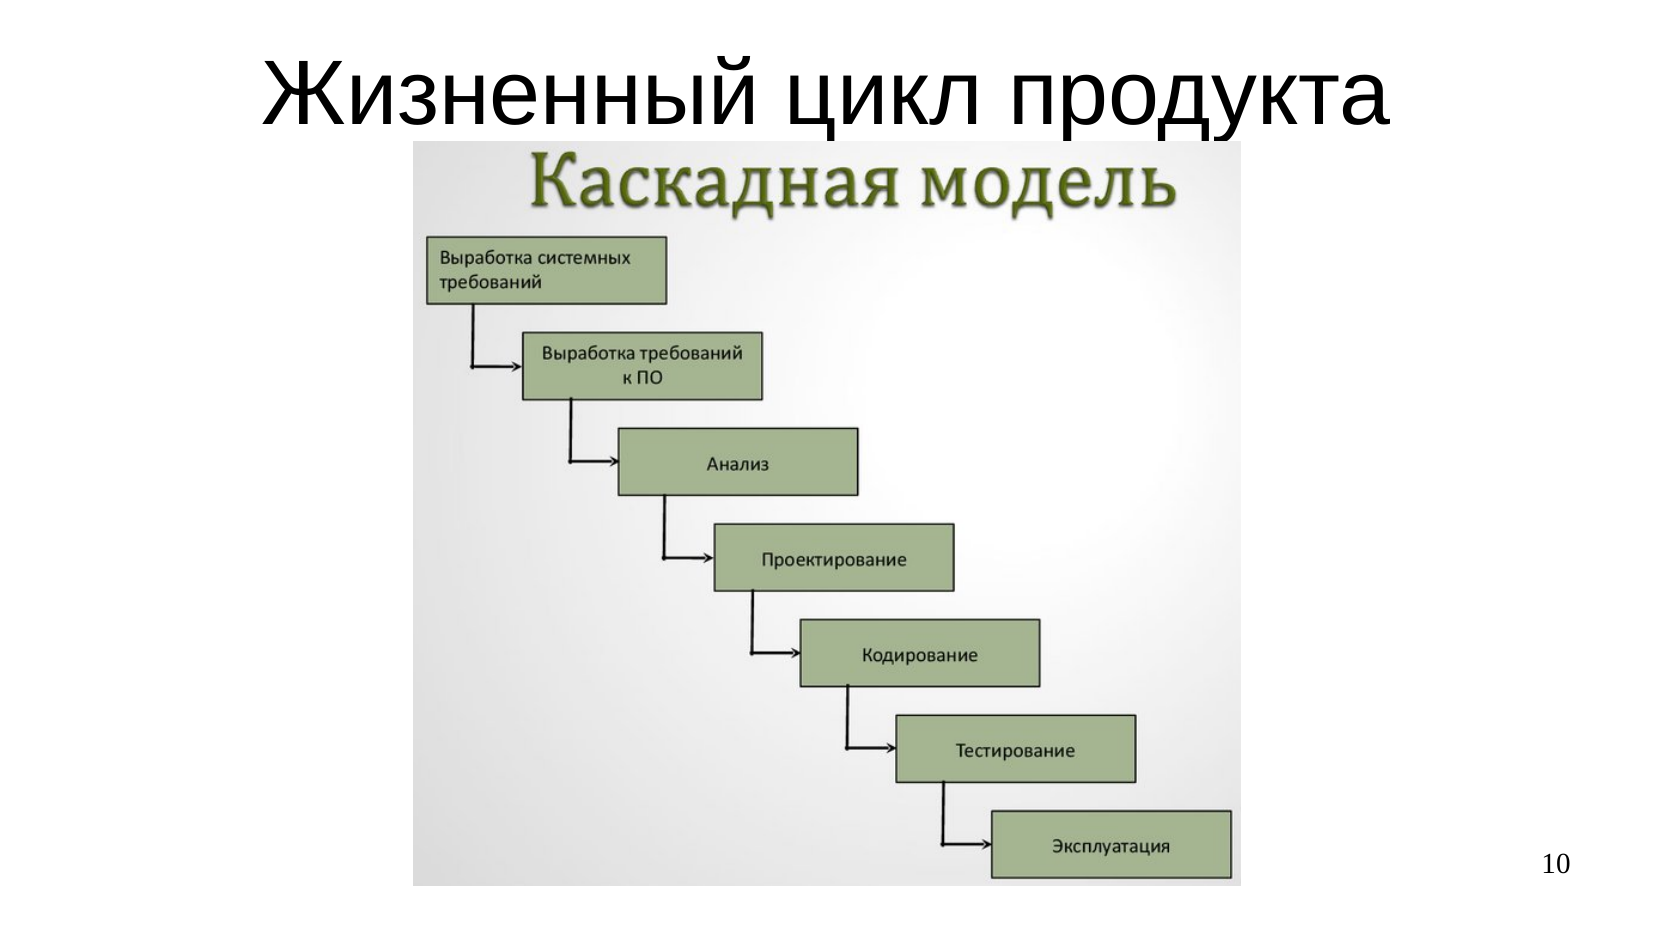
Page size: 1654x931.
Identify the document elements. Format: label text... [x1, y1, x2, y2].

title Жизненный цикл продукта [82, 37, 1571, 148]
picture [413, 141, 1241, 886]
